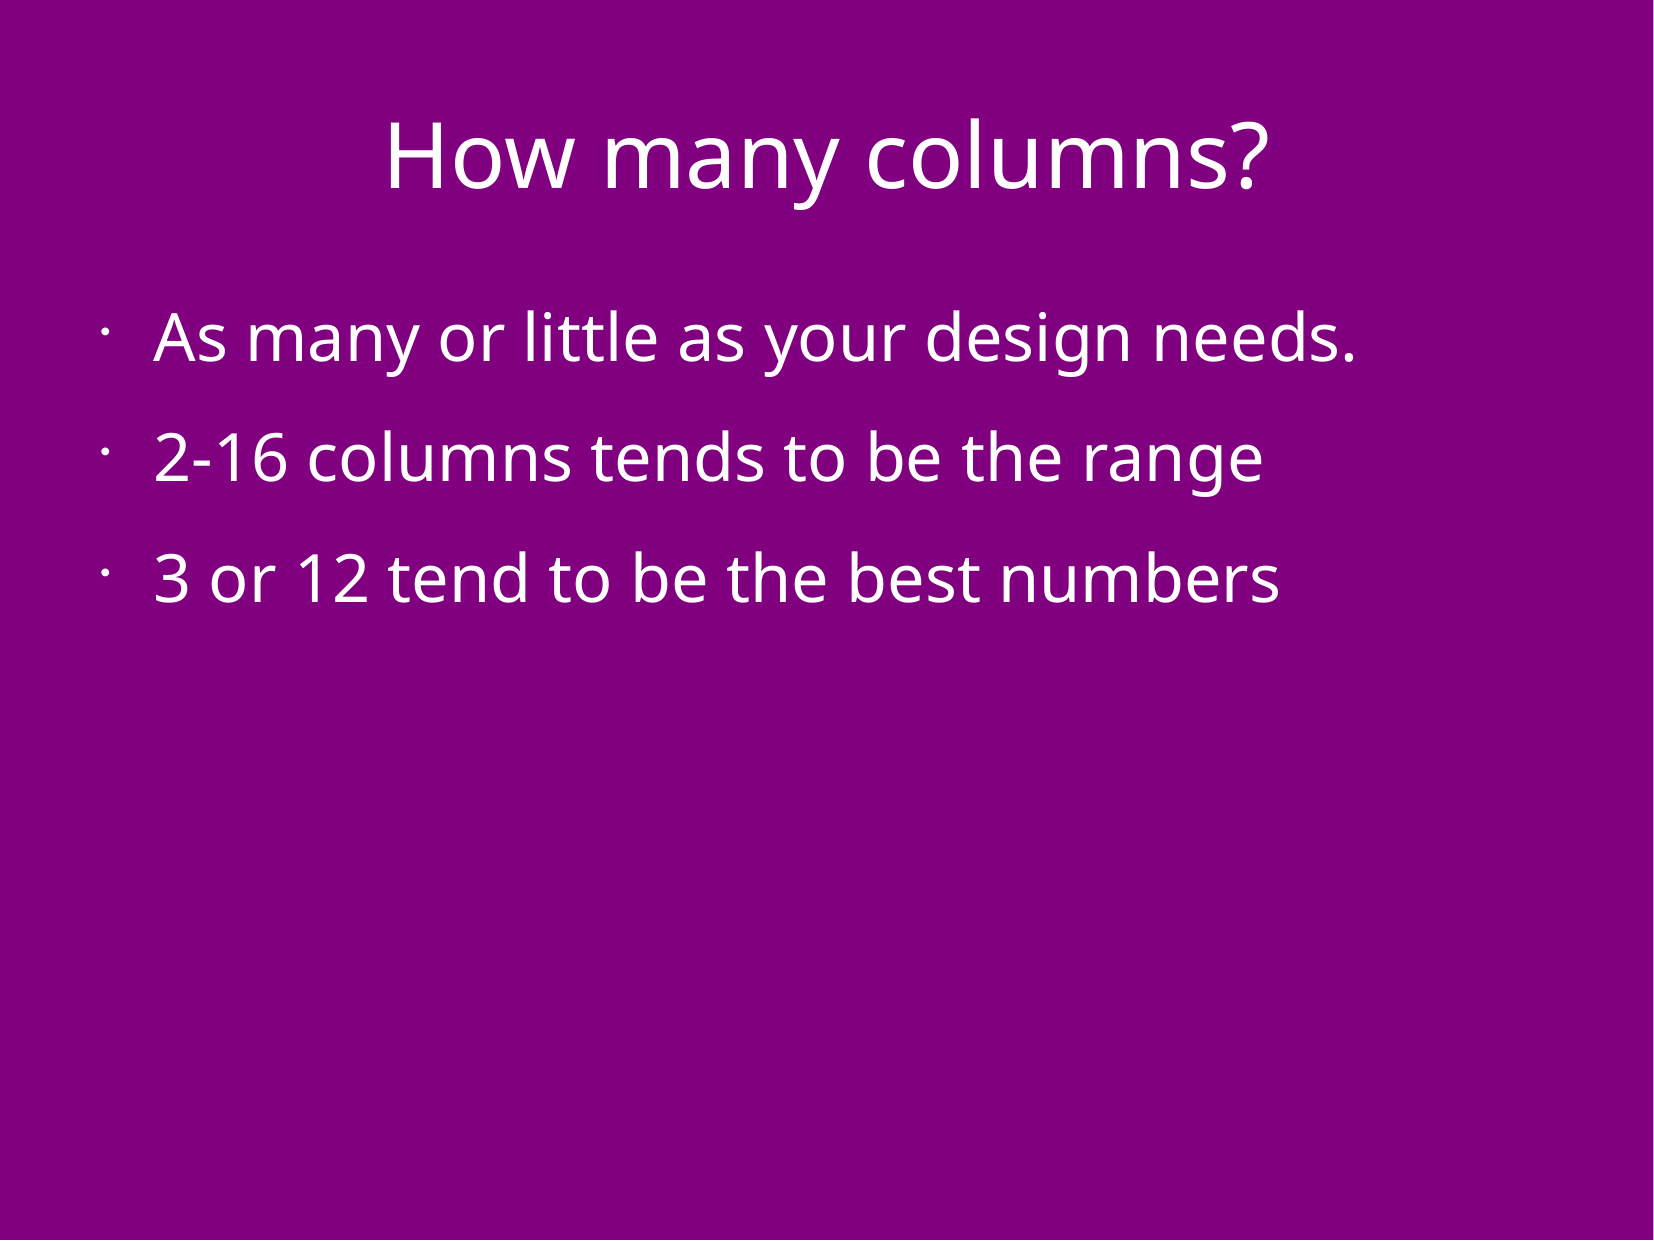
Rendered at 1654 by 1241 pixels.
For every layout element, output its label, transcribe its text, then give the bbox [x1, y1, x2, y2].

list As many or little as your design needs. 2-16 columns tends to be the range 3 or 12 tend to be the best numbers [82, 290, 1571, 1094]
title How many columns? [82, 56, 1571, 250]
